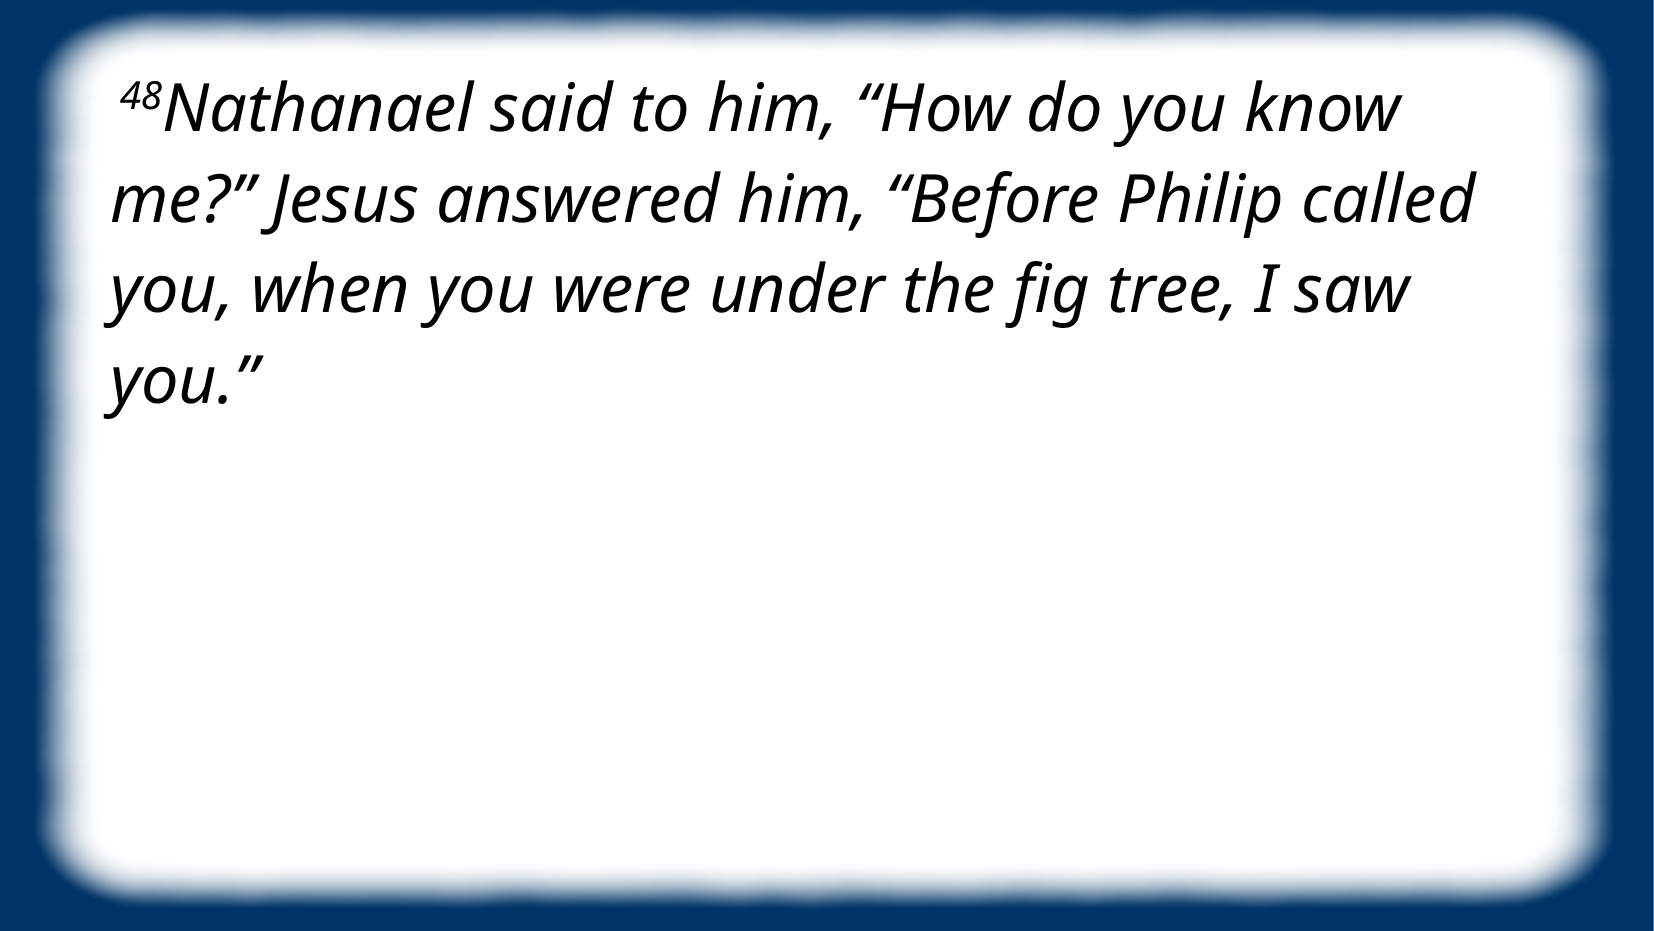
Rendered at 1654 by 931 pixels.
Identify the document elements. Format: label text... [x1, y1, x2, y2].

picture [0, 0, 1654, 931]
text_box 48Nathanael said to him, “How do you know me?” Jesus answered him, “Before Philip called you, when you were under the fig tree, I saw you.” [95, 52, 1546, 436]
